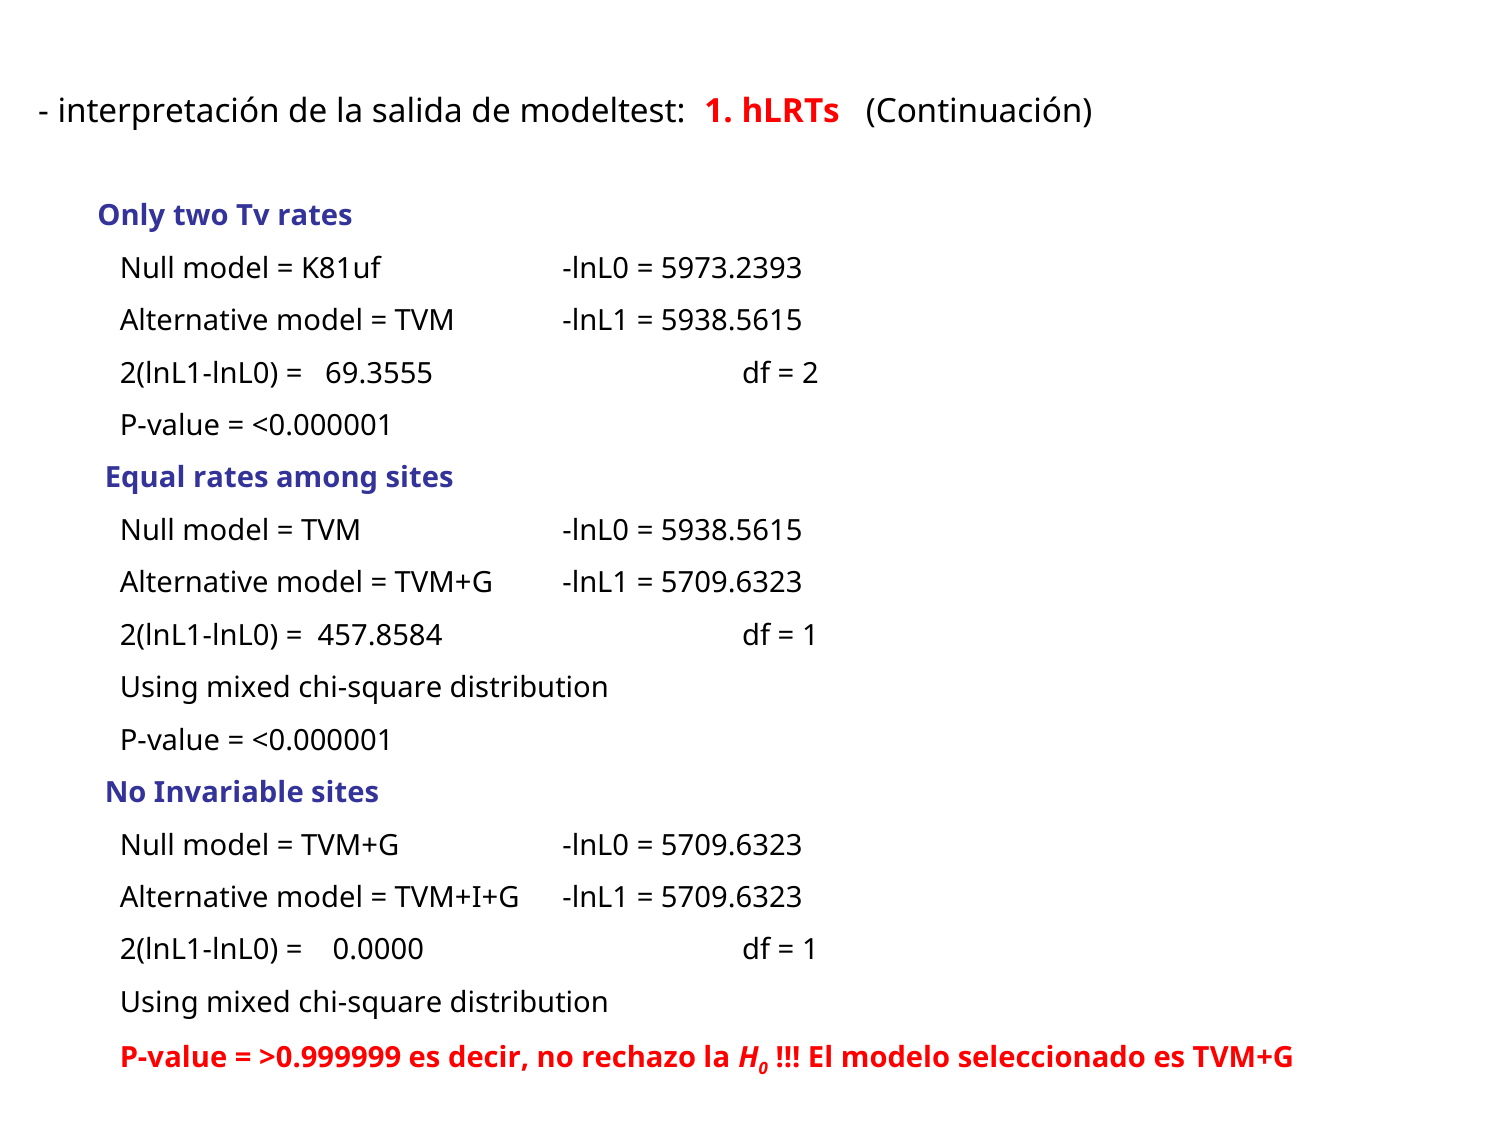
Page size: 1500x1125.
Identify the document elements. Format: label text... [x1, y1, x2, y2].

text_box - interpretación de la salida de modeltest: 1. hLRTs (Continuación) [23, 84, 1465, 138]
text_box Only two Tv rates Null model = K81uf -lnL0 = 5973.2393 Alternative model = TVM -lnL1 = 5938.5615 2(lnL1-lnL0) = 69.3555 df = 2 P-value = <0.000001 Equal rates among sites Null model = TVM -lnL0 = 5938.5615 Alternative model = TVM+G -lnL1 = 5709.6323 2(lnL1-lnL0) = 457.8584 df = 1 Using mixed chi-square distribution P-value = <0.000001 No Invariable sites Null model = TVM+G -lnL0 = 5709.6323 Alternative model = TVM+I+G -lnL1 = 5709.6323 2(lnL1-lnL0) = 0.0000 df = 1 Using mixed chi-square distribution P-value = >0.999999 es decir, no rechazo la H0 !!! El modelo seleccionado es TVM+G [82, 171, 1415, 1086]
